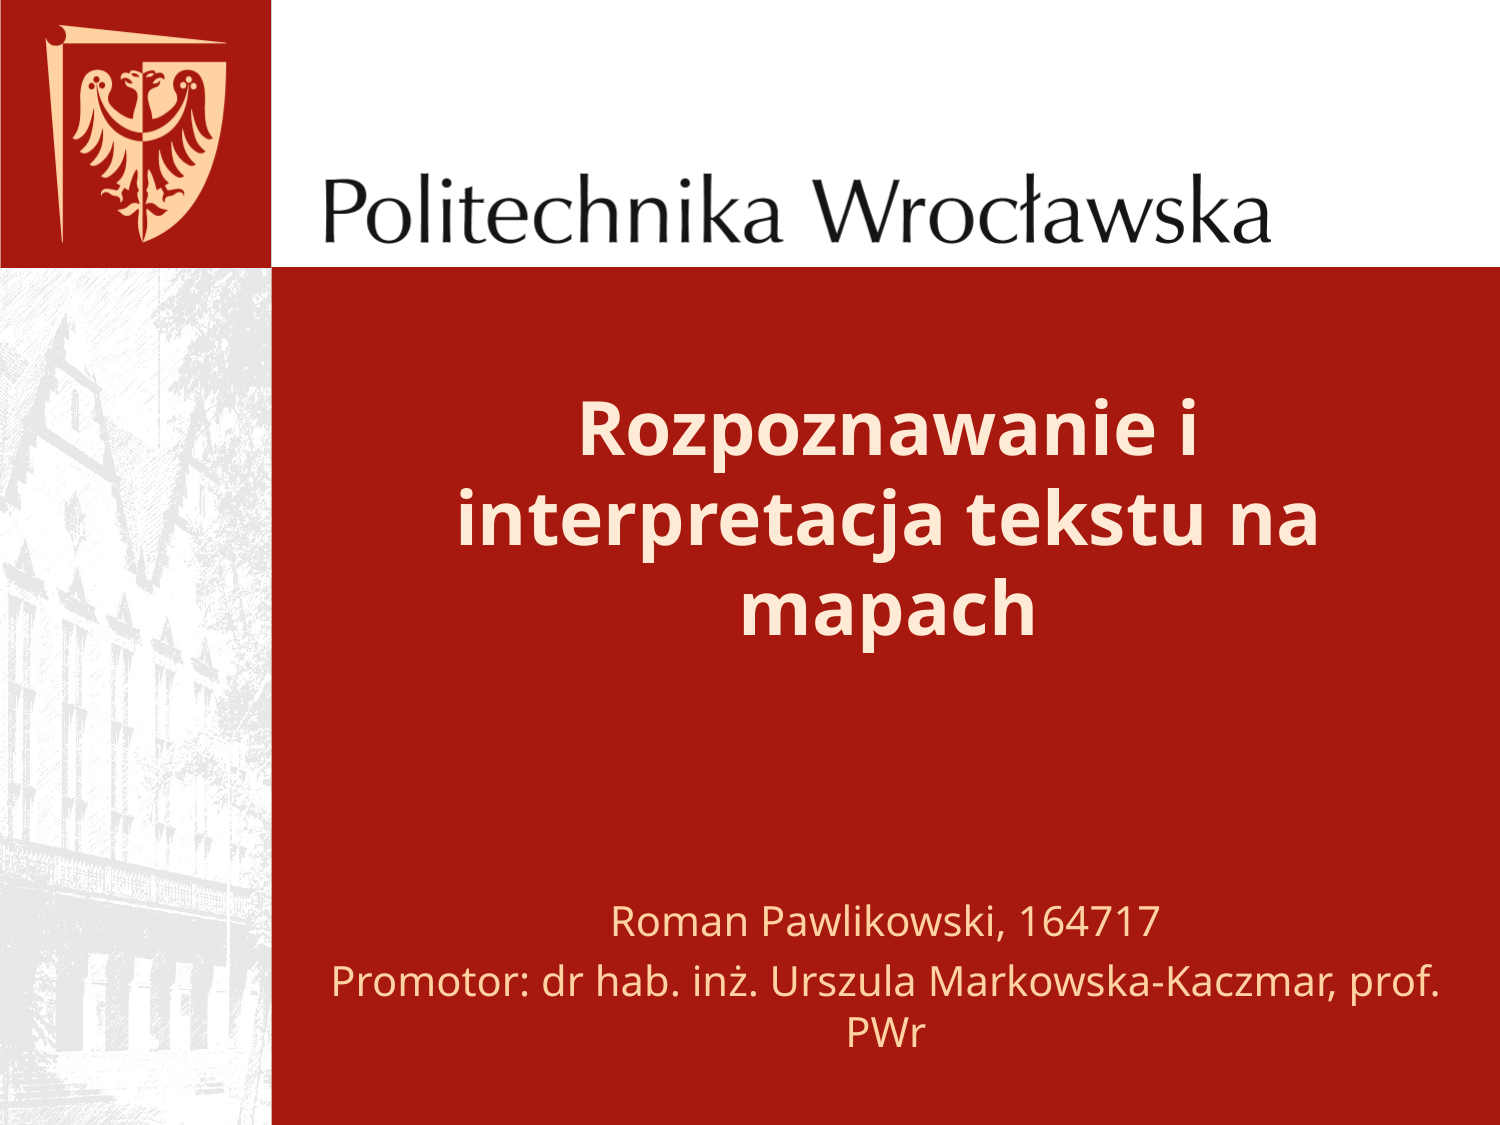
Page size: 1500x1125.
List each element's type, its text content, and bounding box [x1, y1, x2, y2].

subtitle Roman Pawlikowski, 164717 Promotor: dr hab. inż. Urszula Markowska-Kaczmar, prof. PWr [283, 826, 1489, 1063]
picture [0, 0, 1271, 1125]
title Rozpoznawanie i interpretacja tekstu na mapach [307, 327, 1471, 703]
